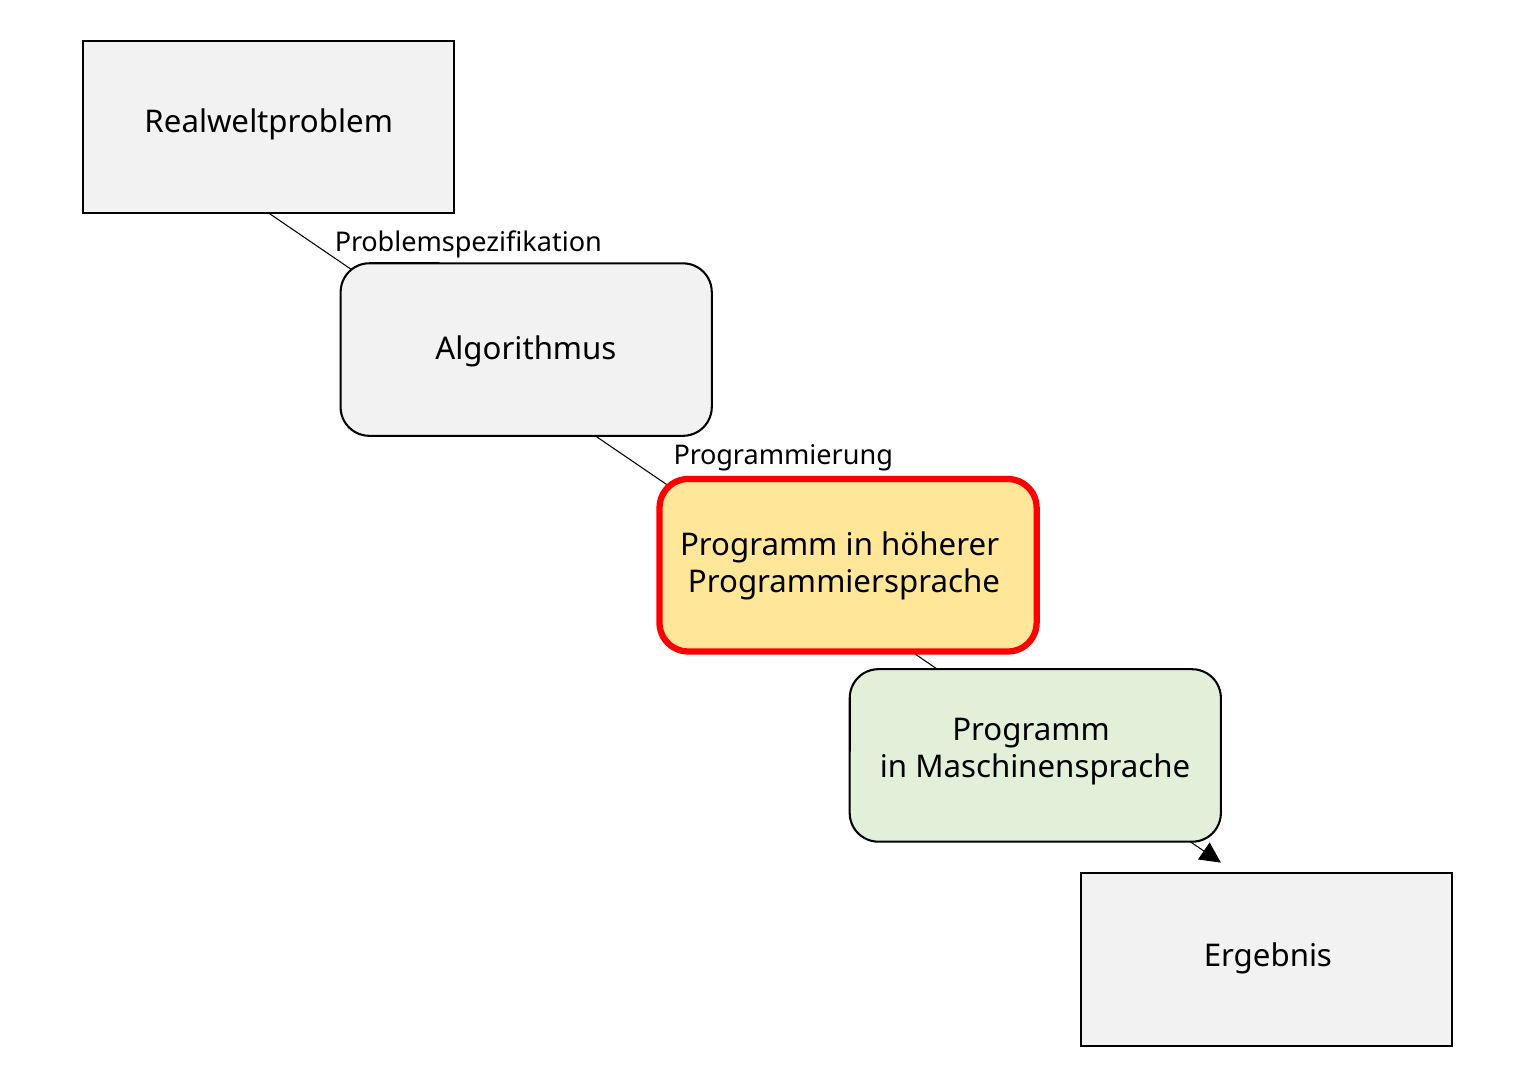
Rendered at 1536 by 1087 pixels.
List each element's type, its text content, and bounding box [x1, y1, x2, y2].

text_box [340, 263, 712, 436]
text_box Algorithmus [420, 321, 632, 374]
text_box [849, 669, 1221, 842]
text_box Problemspezifikation [319, 216, 617, 264]
text_box Realweltproblem [129, 94, 409, 147]
text_box [1080, 873, 1453, 1046]
text_box Programm in höherer Programmiersprache [665, 516, 1023, 607]
text_box Ergebnis [1188, 927, 1348, 980]
text_box [659, 478, 1037, 652]
text_box [83, 40, 455, 214]
text_box Programmierung [658, 430, 908, 478]
text_box Programm in Maschinensprache [865, 701, 1206, 792]
